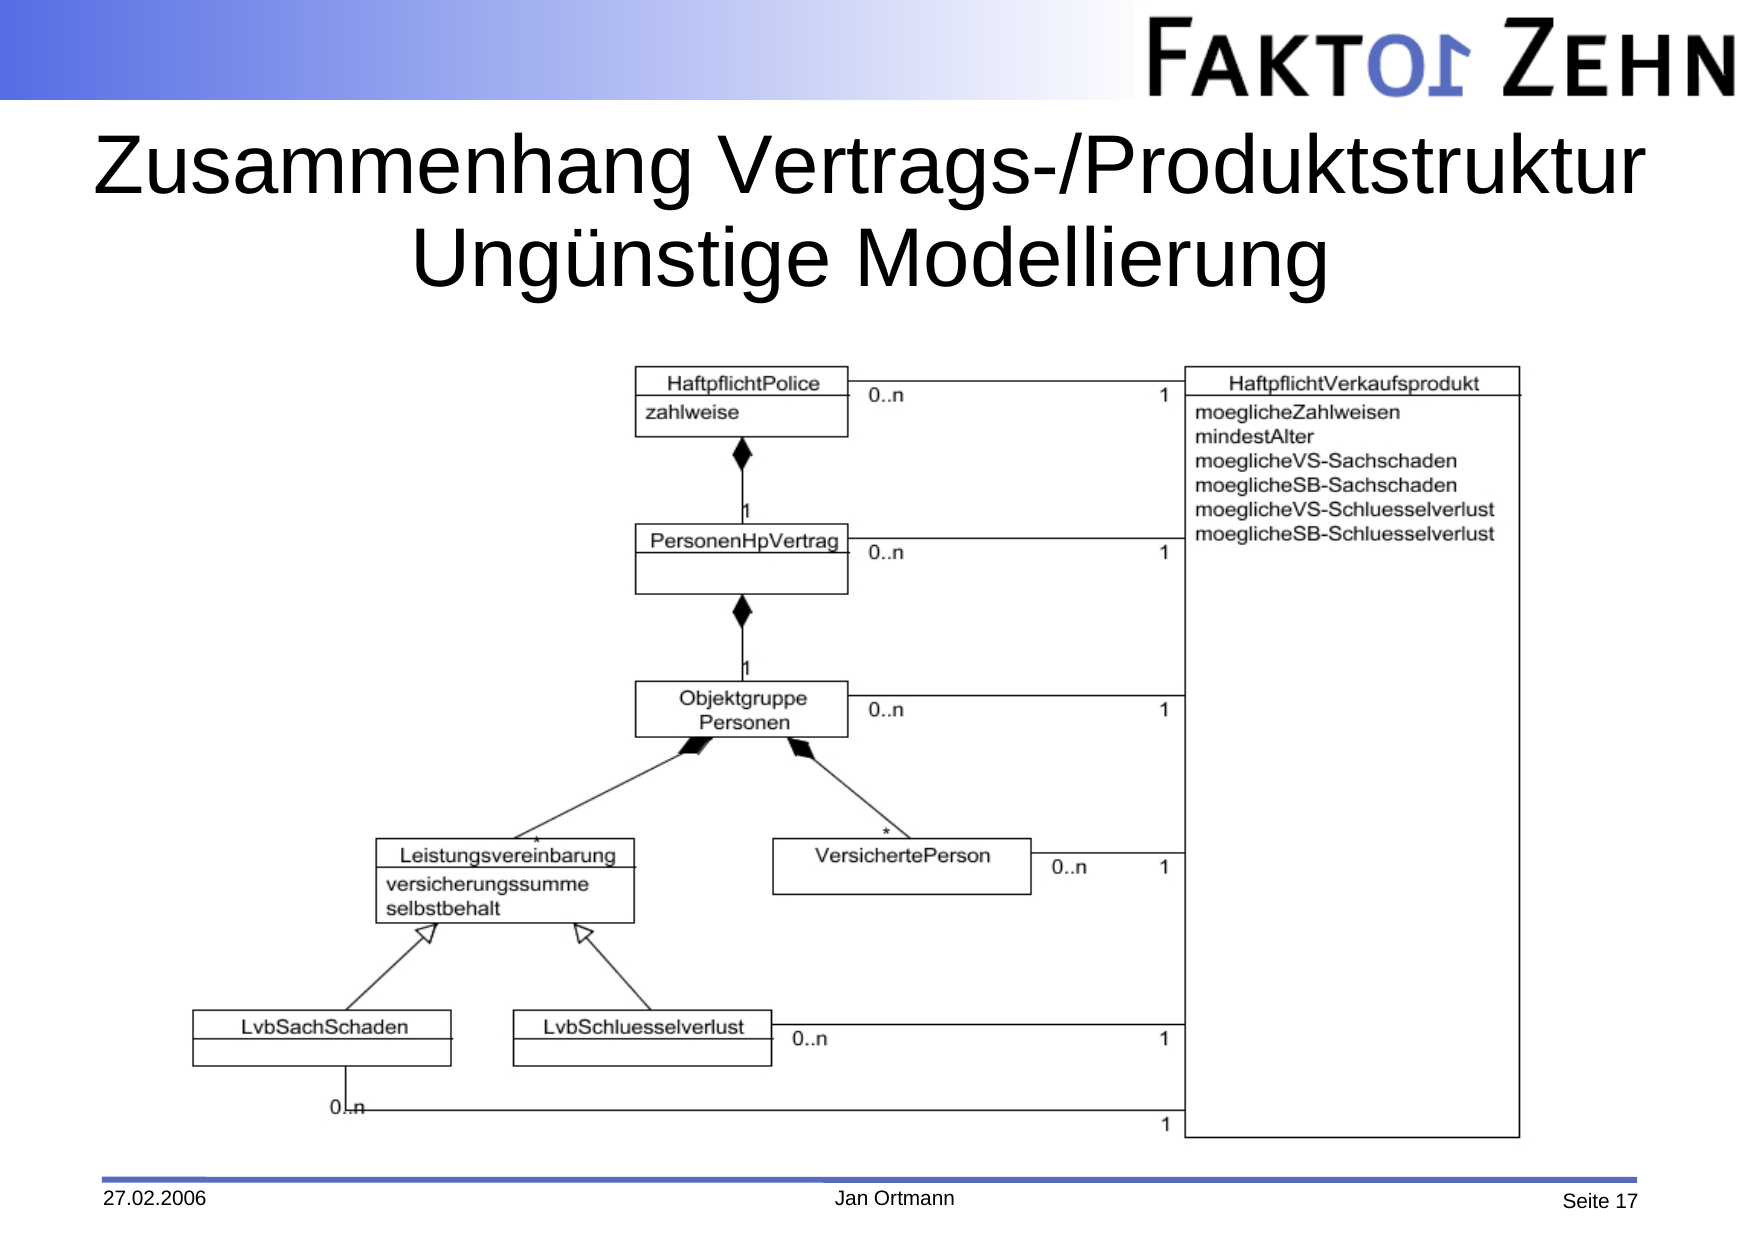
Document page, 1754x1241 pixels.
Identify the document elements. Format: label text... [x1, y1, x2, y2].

picture [1133, 2, 1749, 105]
picture [162, 309, 1551, 1167]
title Zusammenhang Vertrags-/Produktstruktur Ungünstige Modellierung [88, 118, 1654, 398]
